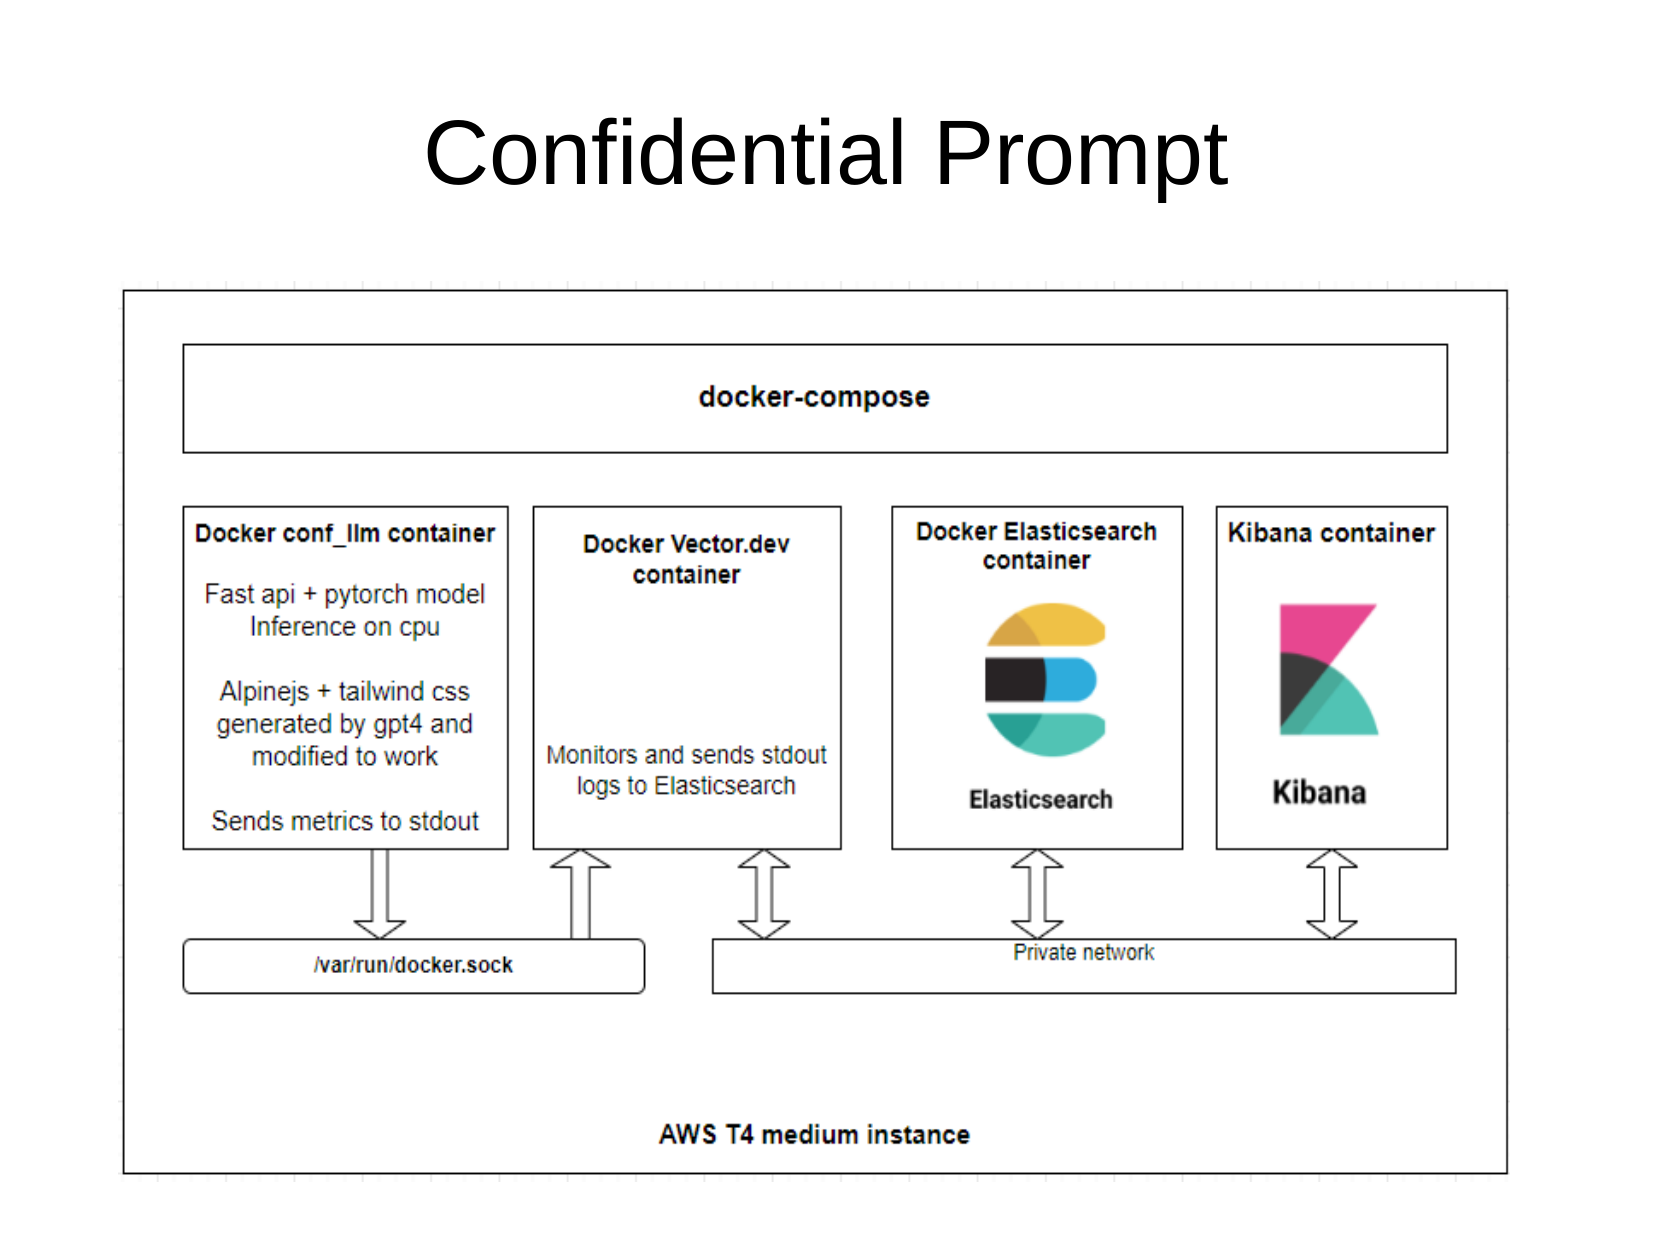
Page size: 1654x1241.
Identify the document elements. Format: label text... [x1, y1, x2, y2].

title Confidential Prompt [82, 49, 1571, 257]
picture [118, 281, 1510, 1182]
